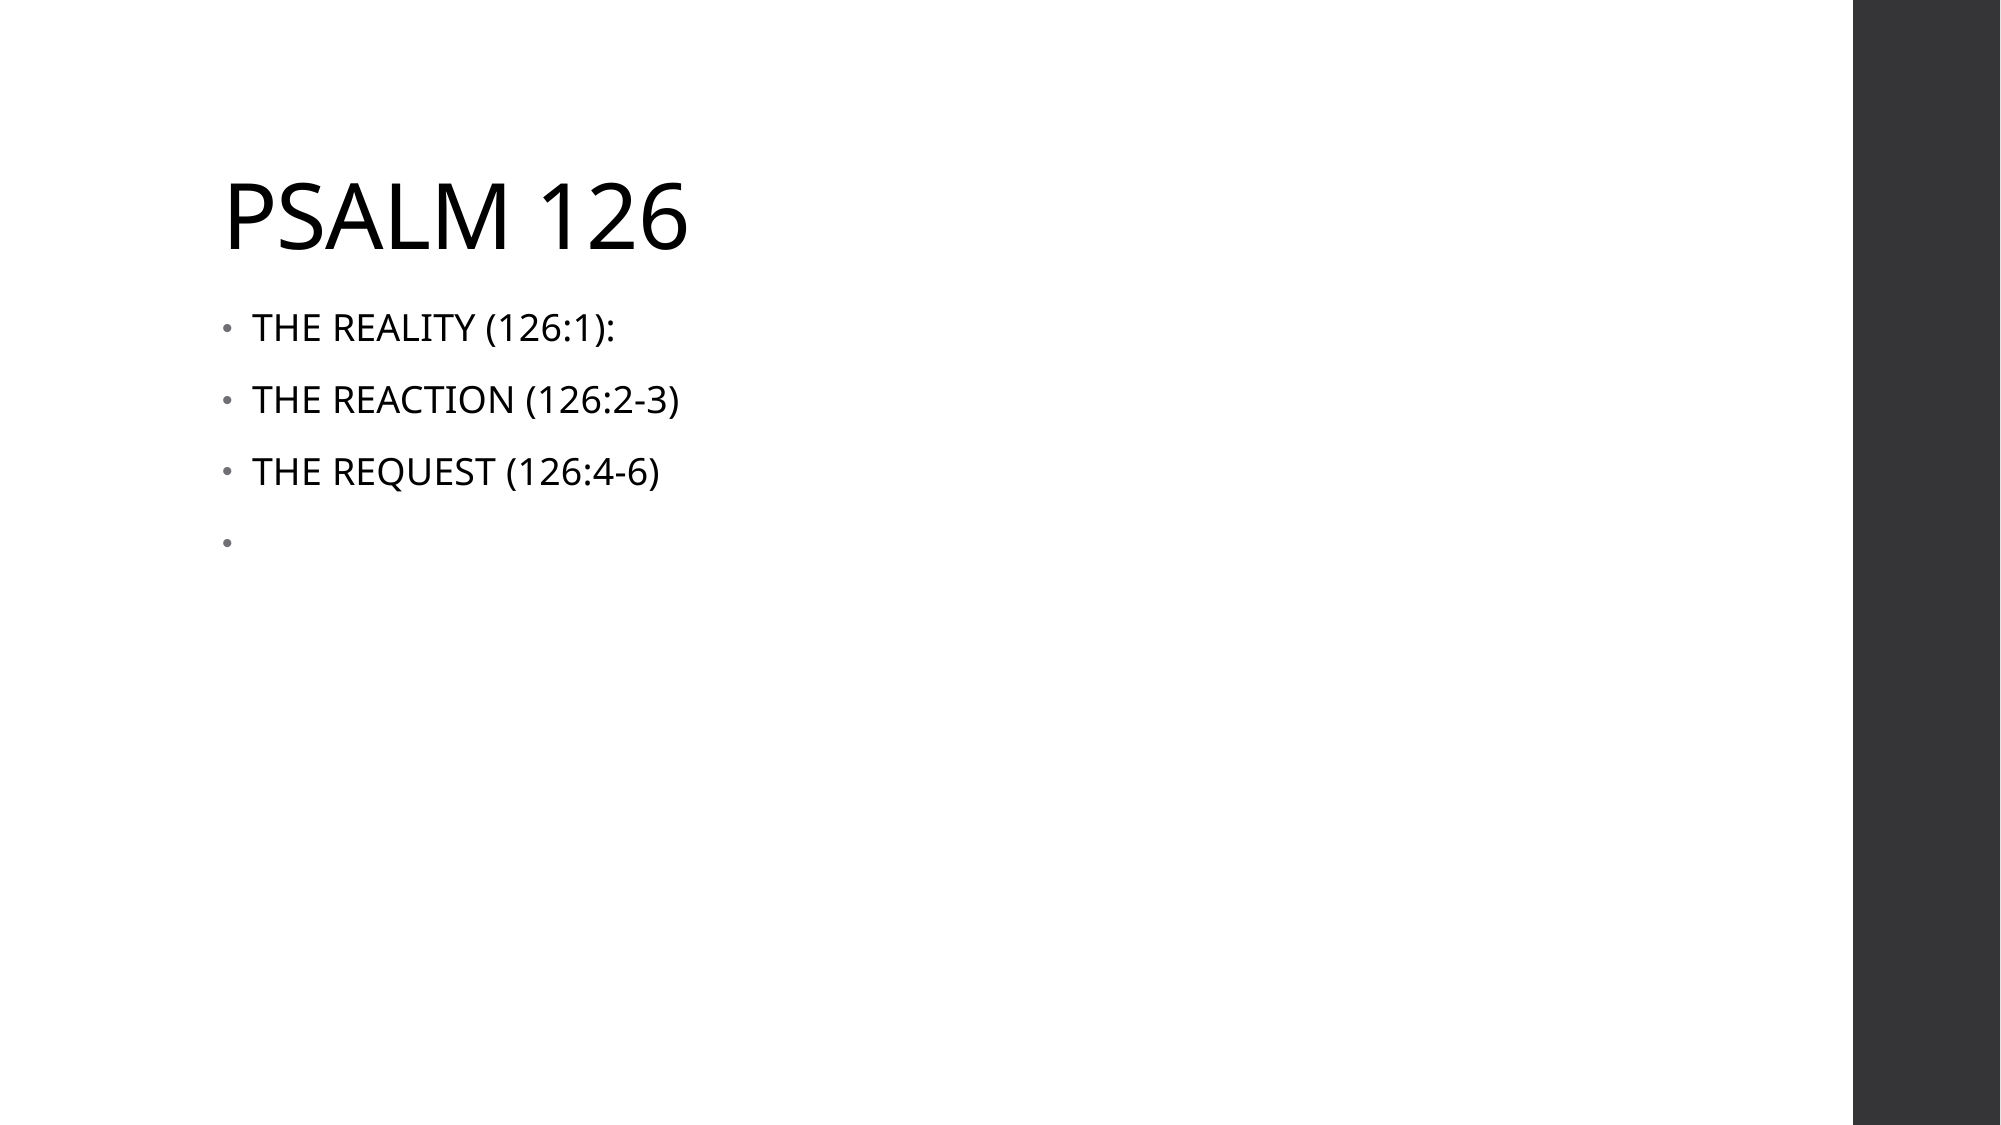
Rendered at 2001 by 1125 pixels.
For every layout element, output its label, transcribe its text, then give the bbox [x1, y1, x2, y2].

title PSALM 126 [206, 60, 1797, 278]
list THE REALITY (126:1): THE REACTION (126:2-3) THE REQUEST (126:4-6) [206, 299, 1617, 1014]
